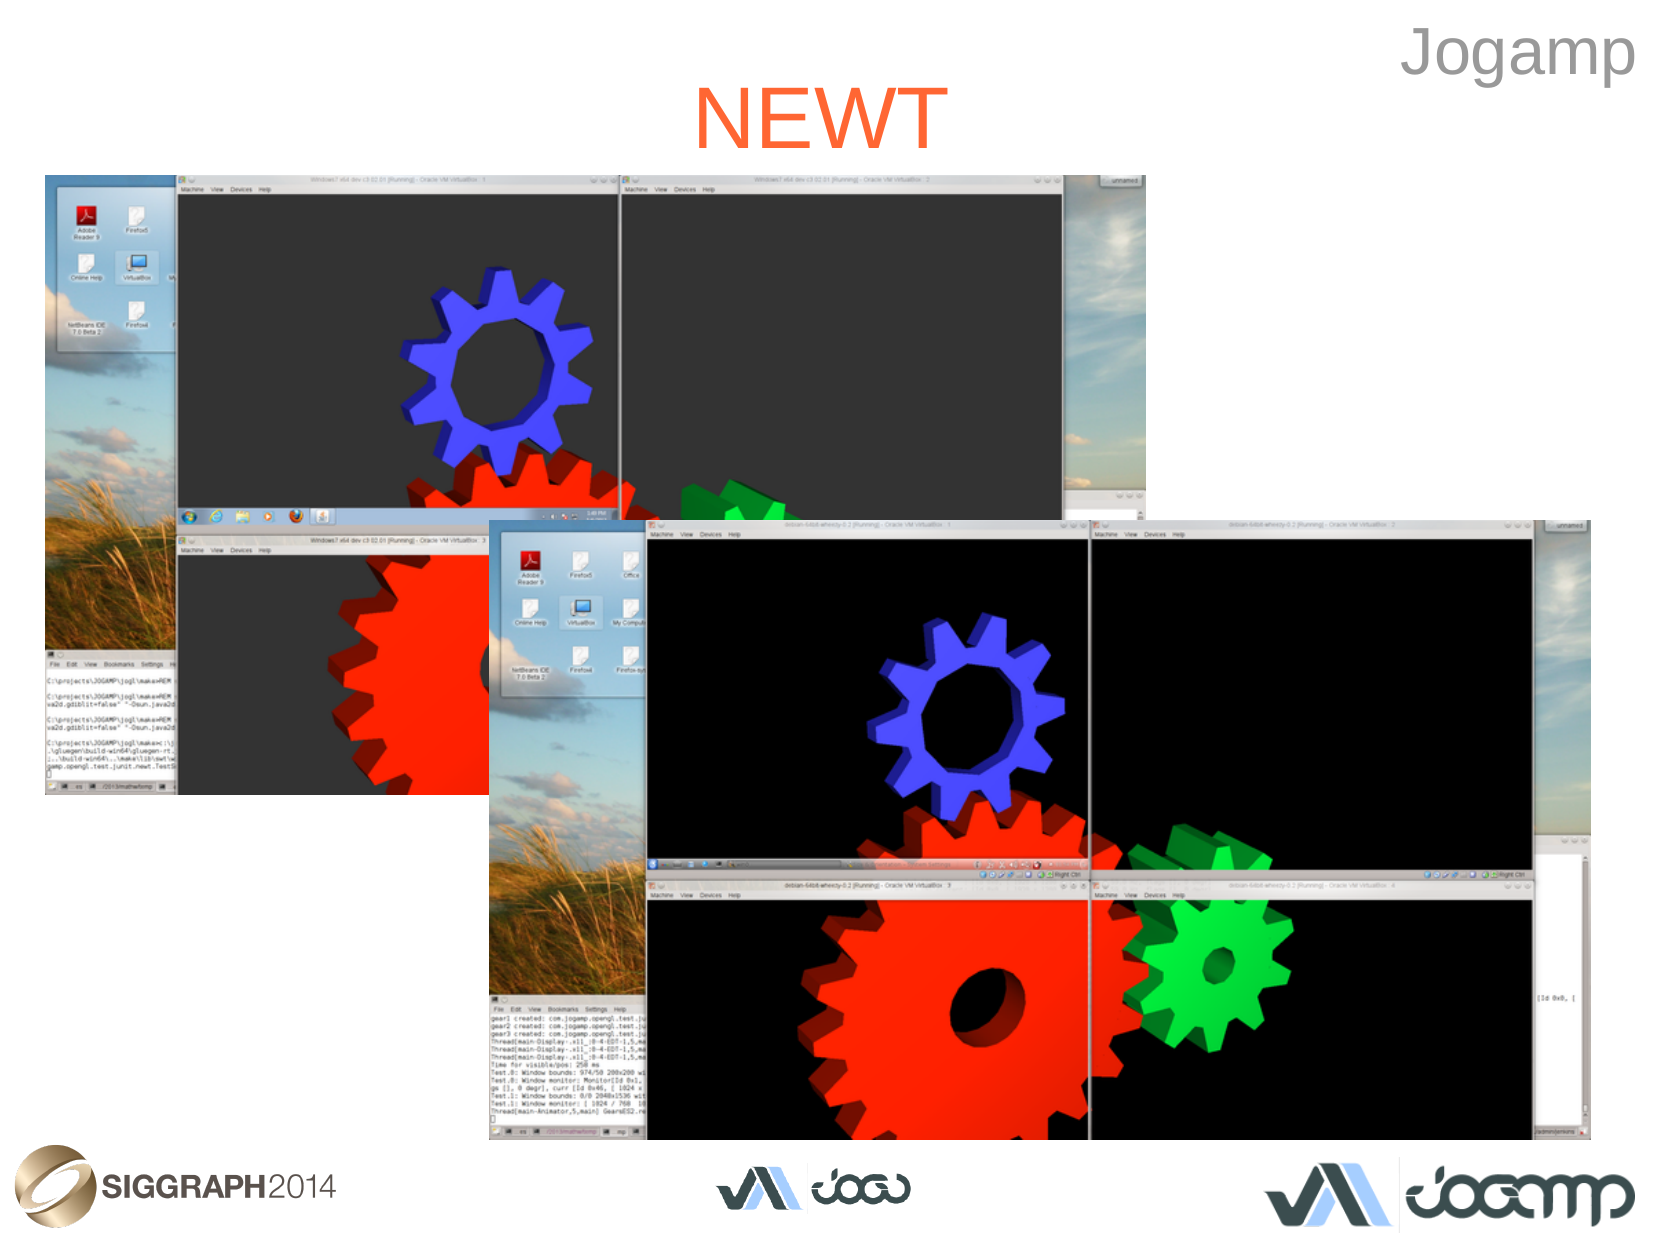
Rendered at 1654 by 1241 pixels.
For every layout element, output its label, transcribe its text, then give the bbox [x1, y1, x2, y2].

picture [1262, 1157, 1635, 1233]
picture [7, 1133, 343, 1239]
text_box Jogamp [1385, 6, 1654, 112]
picture [45, 175, 1591, 1141]
picture [714, 1163, 916, 1214]
title NEWT [68, 56, 1576, 181]
